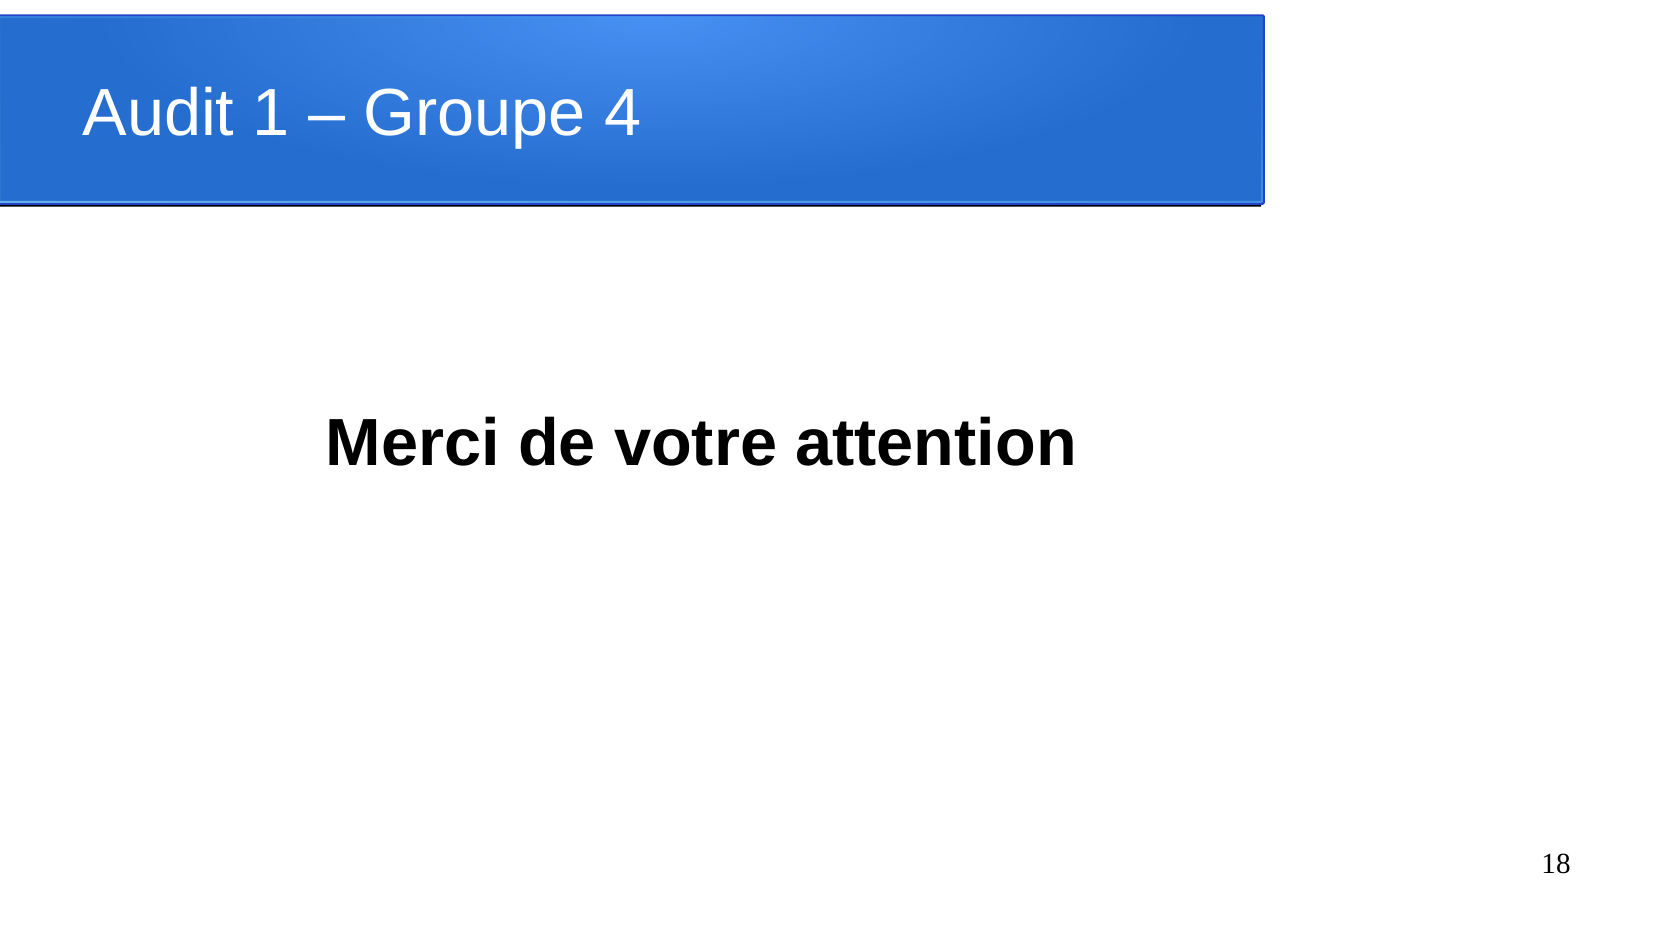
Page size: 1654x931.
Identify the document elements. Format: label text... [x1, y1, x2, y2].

title Audit 1 – Groupe 4 [82, 35, 1235, 189]
list Merci de votre attention [255, 405, 1381, 541]
